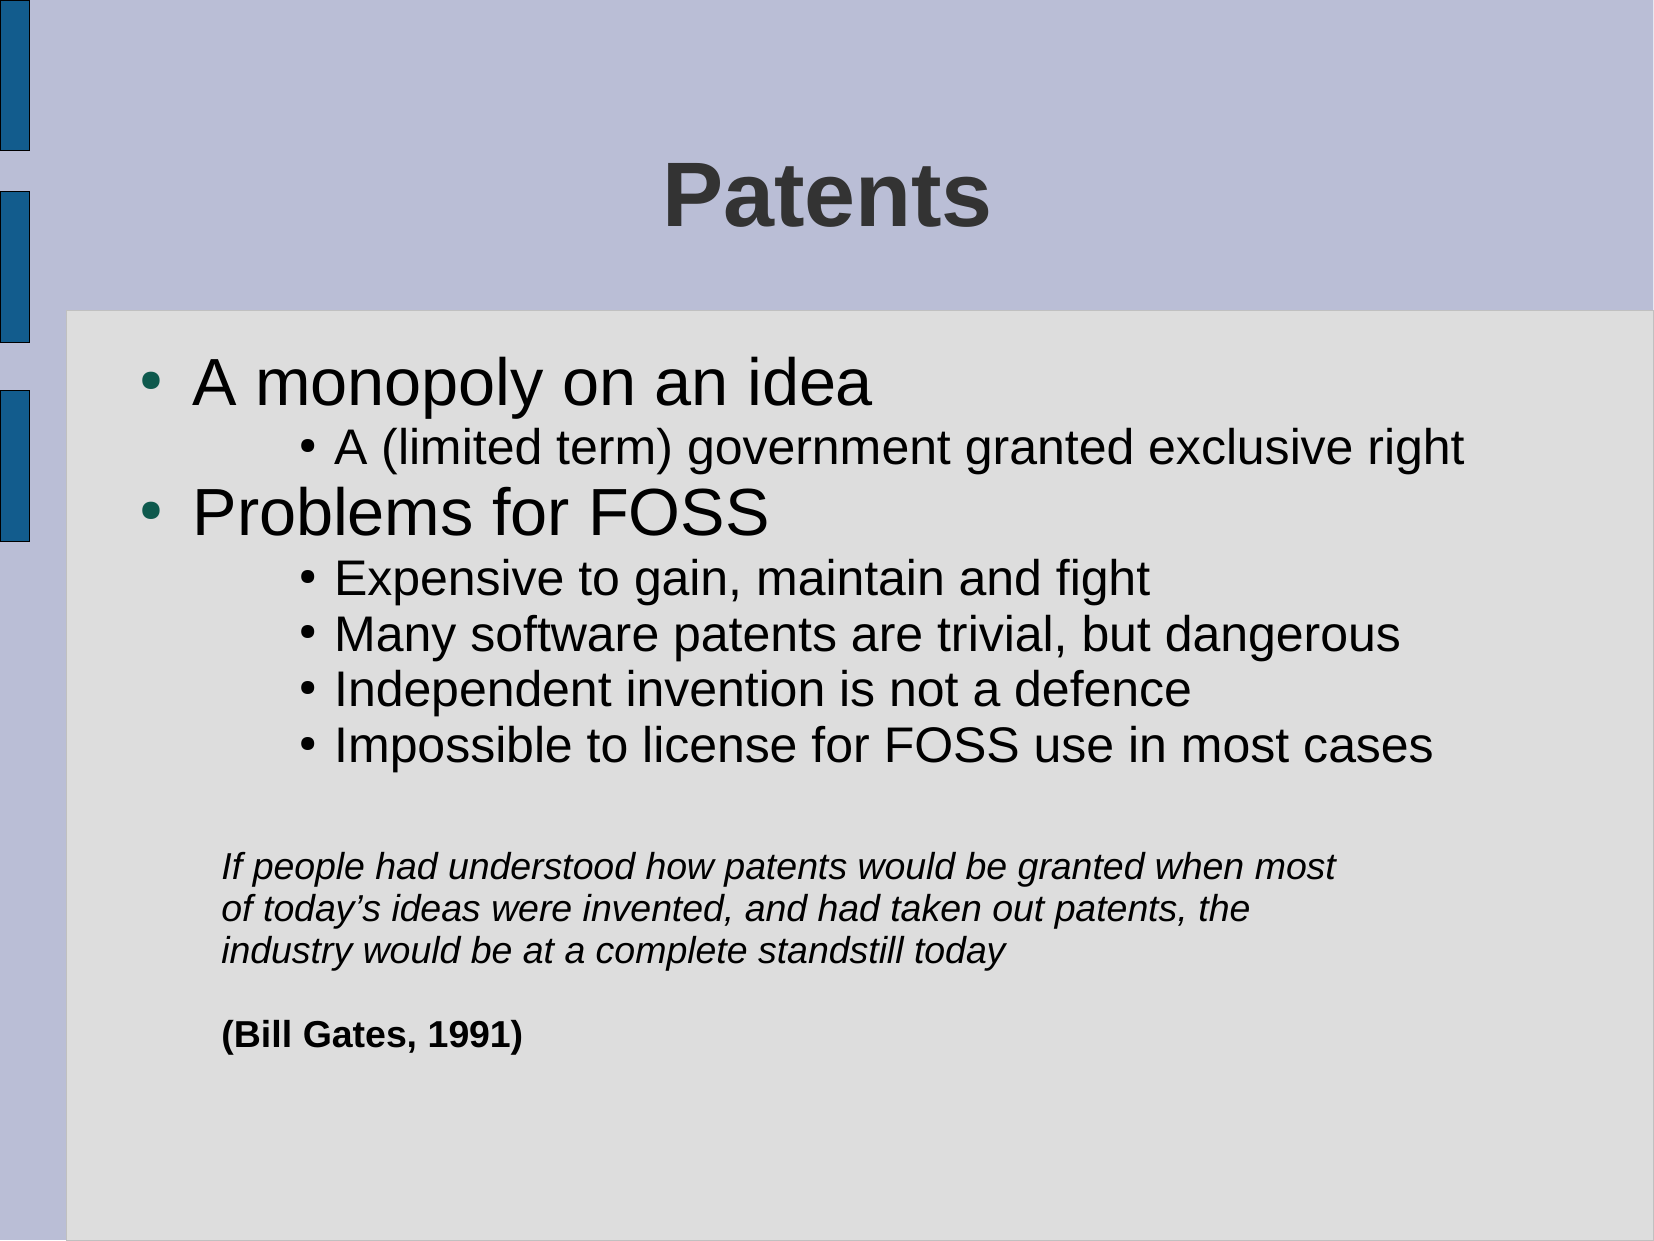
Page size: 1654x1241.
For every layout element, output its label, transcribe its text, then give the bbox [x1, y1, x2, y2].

title Patents [121, 98, 1534, 291]
text_box If people had understood how patents would be granted when most of today’s ideas were invented, and had taken out patents, the industry would be at a complete standstill today (Bill Gates, 1991) [206, 838, 1388, 1063]
list A monopoly on an idea A (limited term) government granted exclusive right Problems for FOSS Expensive to gain, maintain and fight Many software patents are trivial, but dangerous Independent invention is not a defence Impossible to license for FOSS use in most cases [121, 344, 1534, 1112]
